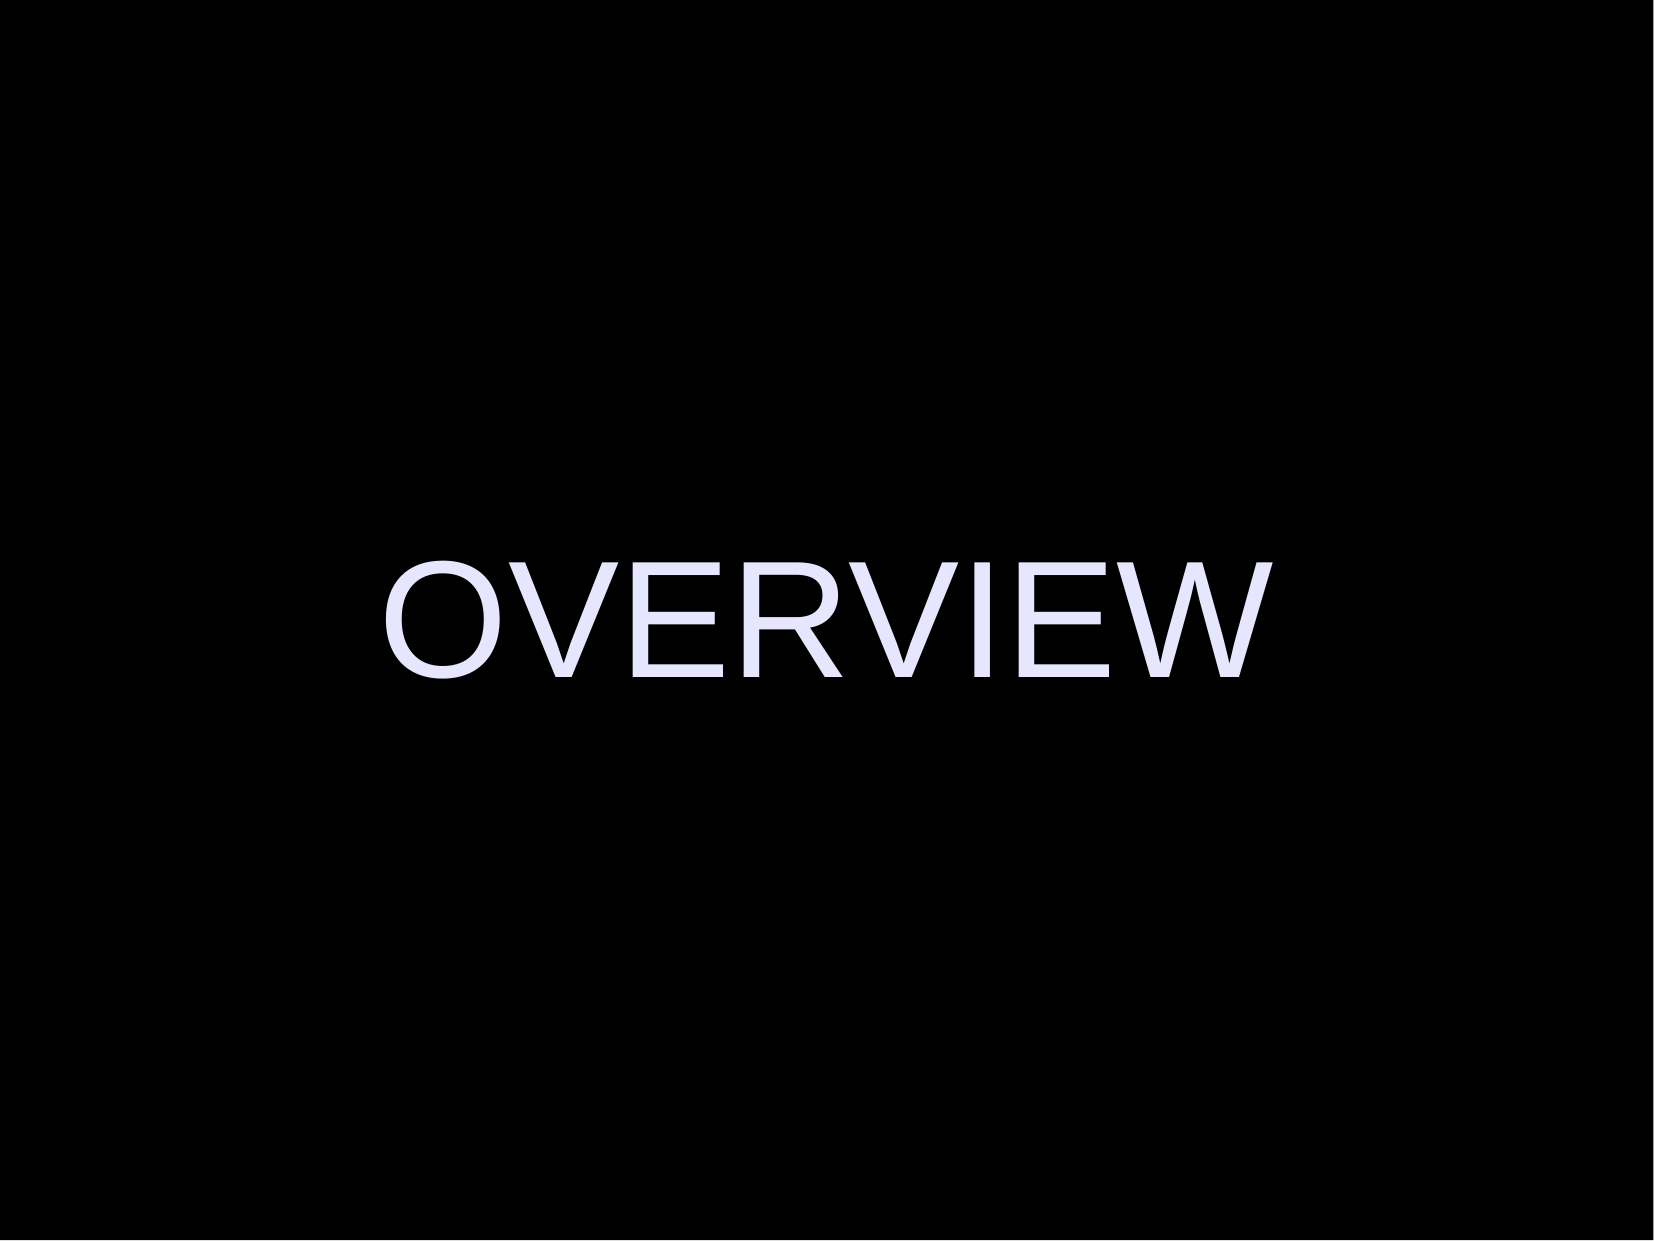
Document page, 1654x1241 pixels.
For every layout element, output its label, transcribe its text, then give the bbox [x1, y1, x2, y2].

subtitle OVERVIEW [0, 0, 1654, 1241]
